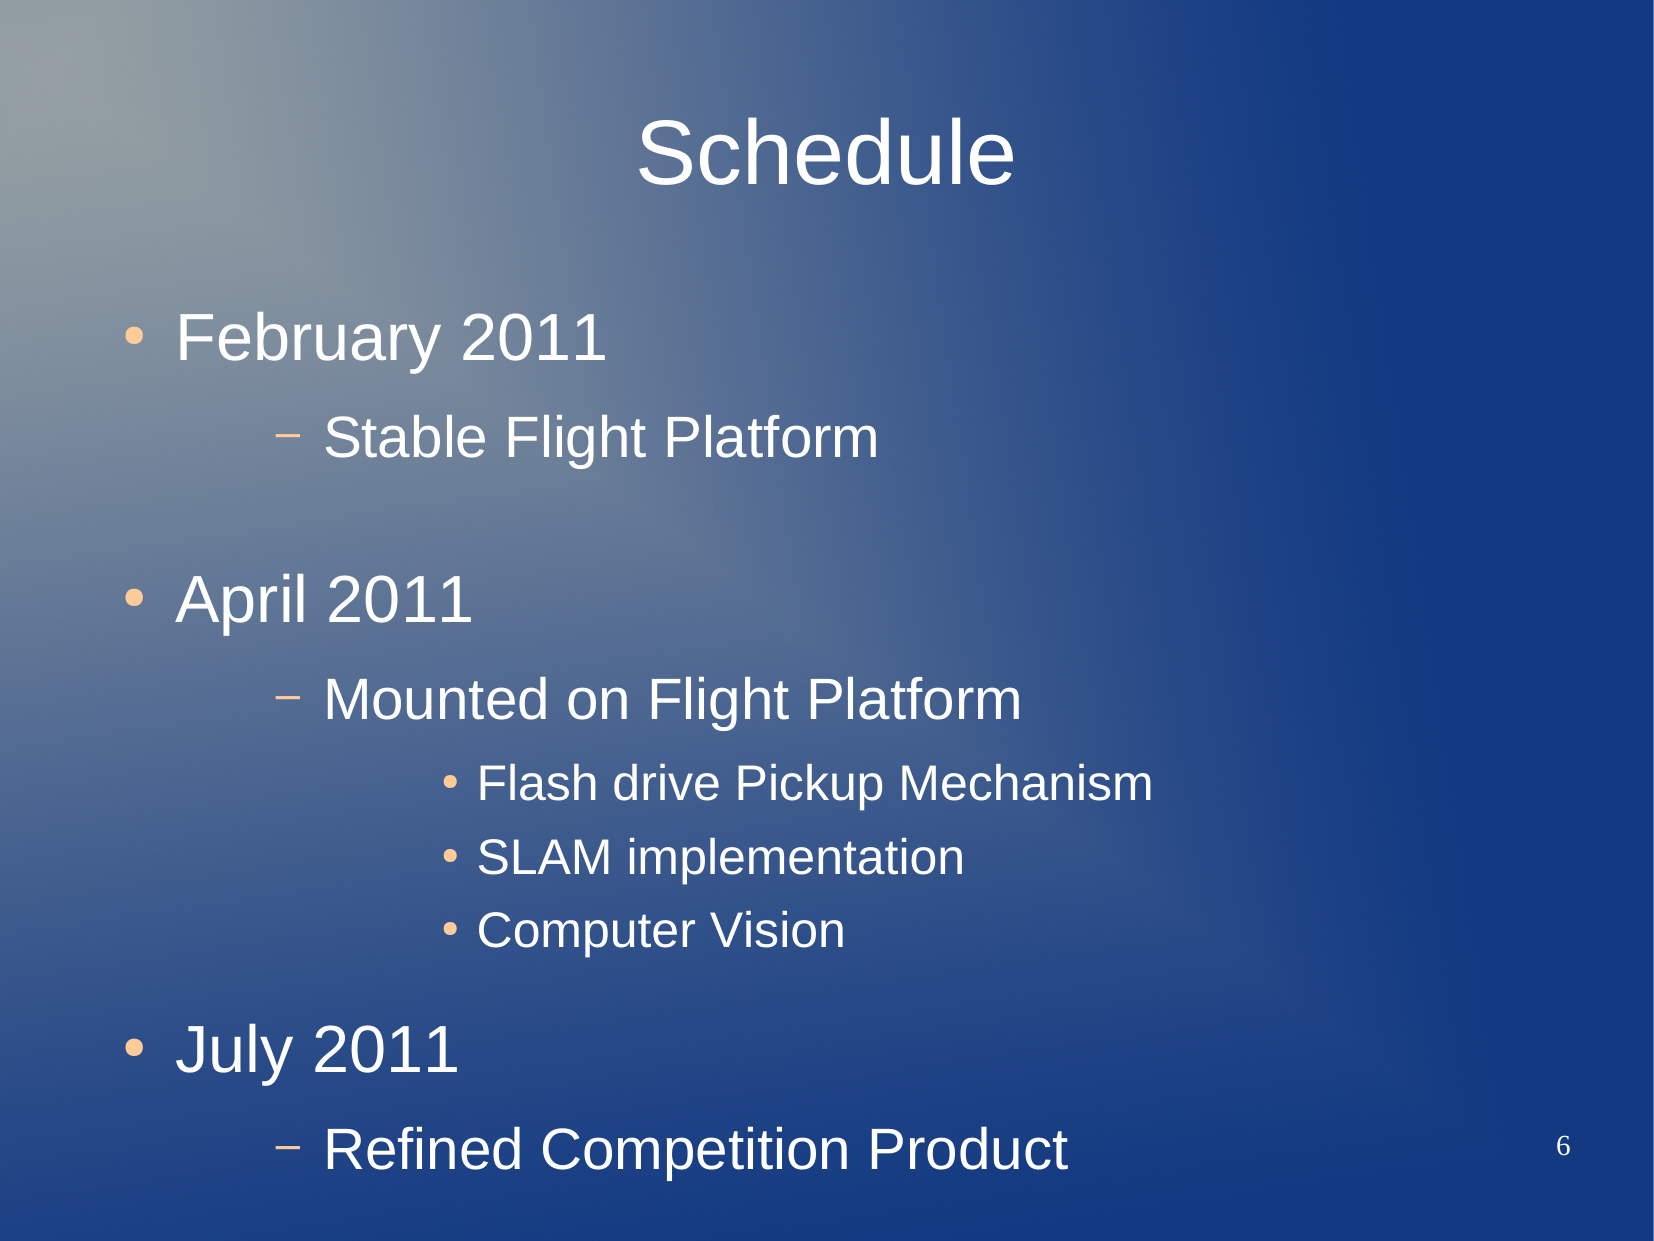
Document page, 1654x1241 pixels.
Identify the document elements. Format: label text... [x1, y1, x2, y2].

title Schedule [82, 49, 1571, 257]
list April 2011 Mounted on Flight Platform Flash drive Pickup Mechanism SLAM implementation Computer Vision [86, 562, 1576, 958]
list February 2011 Stable Flight Platform [86, 300, 1576, 526]
list July 2011 Refined Competition Product [86, 1012, 1576, 1210]
picture [0, 0, 1654, 1241]
